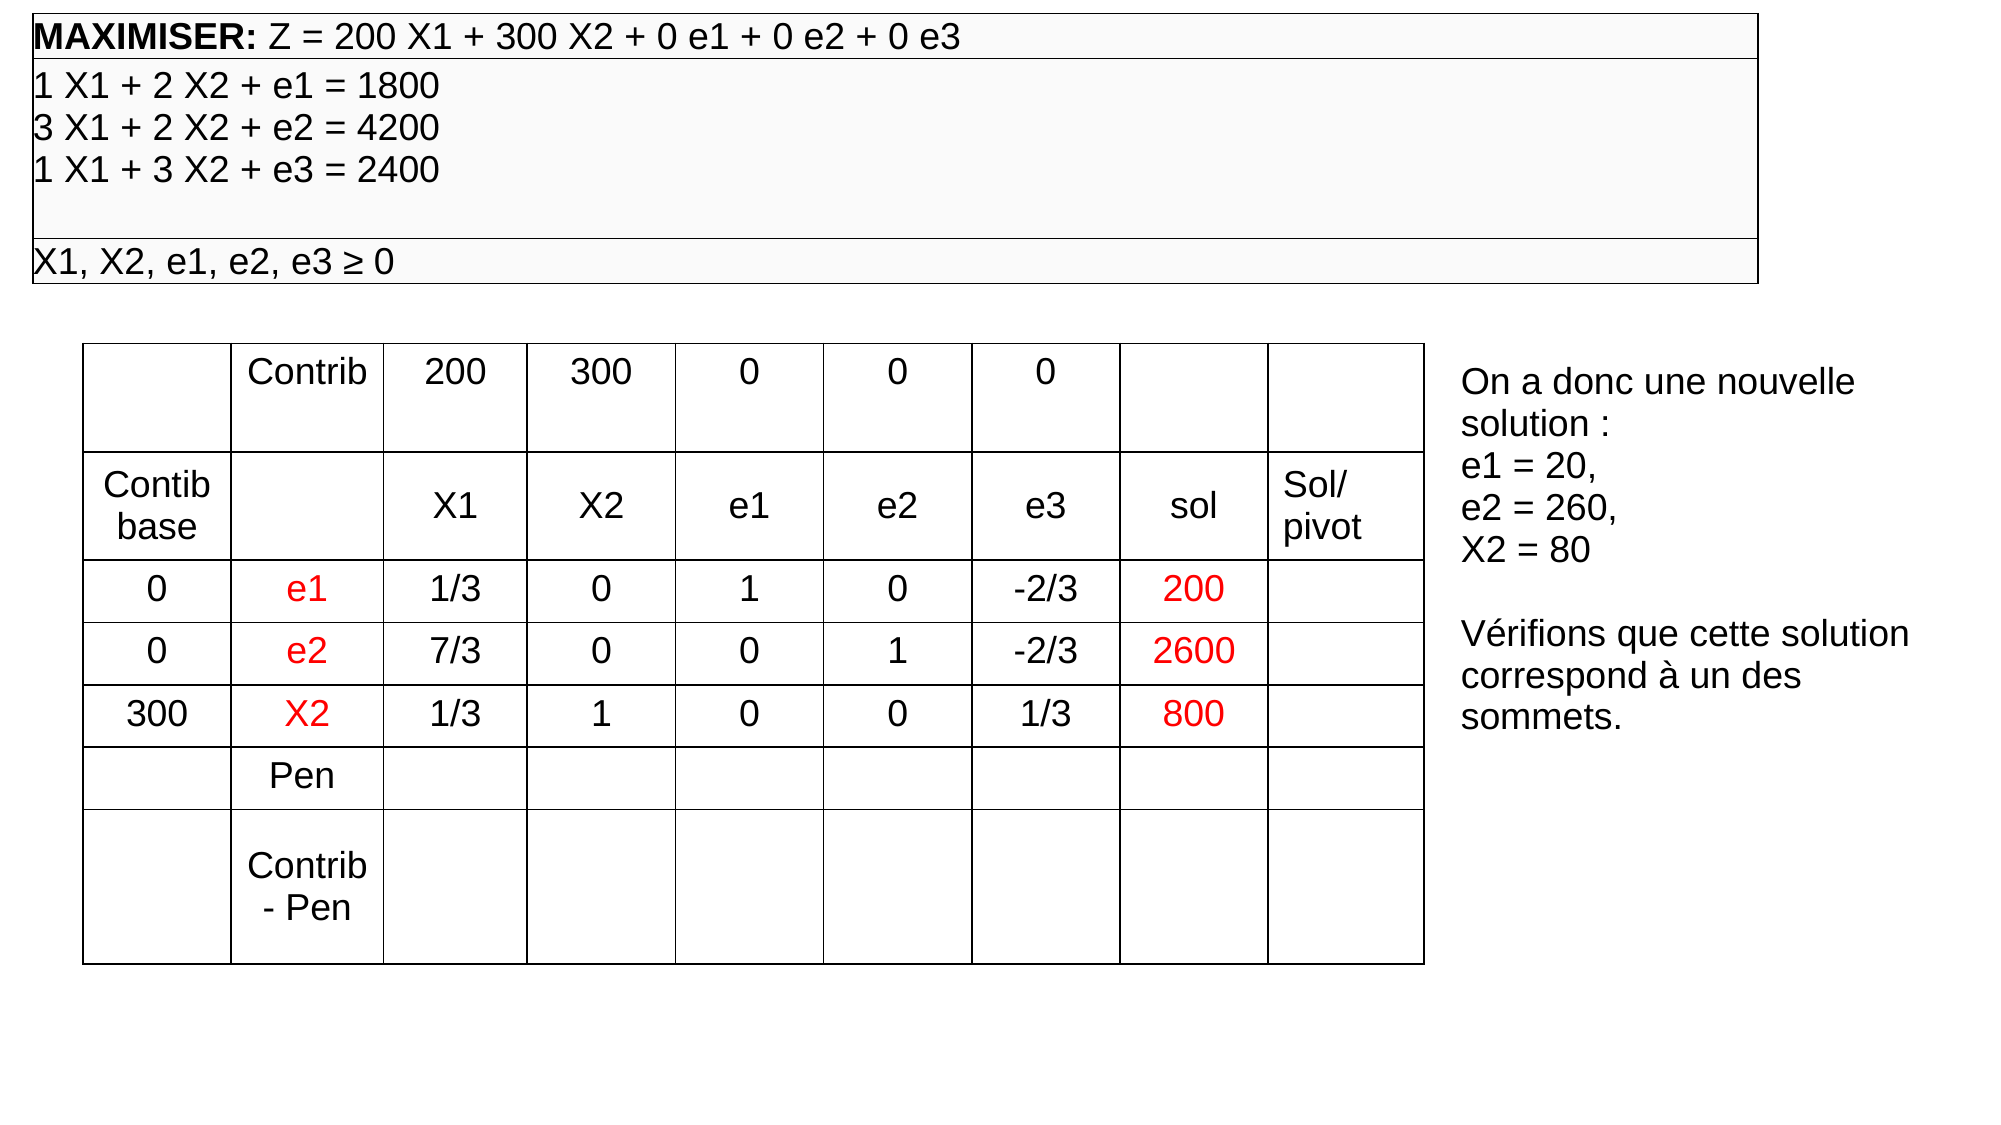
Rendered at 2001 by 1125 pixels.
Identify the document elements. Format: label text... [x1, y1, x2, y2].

table_header 0 [973, 344, 1119, 451]
table_cell 1/3 [384, 686, 526, 746]
table_cell 200 [1121, 561, 1267, 622]
table_cell e3 [973, 453, 1119, 559]
table_header Contrib [232, 344, 383, 451]
table_cell 1 [676, 561, 823, 622]
table_cell -2/3 [973, 561, 1119, 622]
table_cell X1 [384, 453, 526, 559]
table_cell e2 [824, 453, 971, 559]
table_cell 1 [824, 623, 971, 684]
table_header [1121, 344, 1267, 451]
table_cell 1/3 [973, 686, 1119, 746]
table_cell [973, 810, 1119, 963]
table_cell [1269, 686, 1423, 746]
table_cell X2 [232, 686, 383, 746]
table_cell [1269, 623, 1423, 684]
table_cell [84, 748, 230, 809]
table_cell 2600 [1121, 623, 1267, 684]
table_cell [824, 810, 971, 963]
table_cell 0 [528, 561, 675, 622]
table_cell Contib base [84, 453, 230, 559]
table_cell 1 [528, 686, 675, 746]
table_cell [384, 810, 526, 963]
table_cell [232, 453, 383, 559]
table_header 0 [824, 344, 971, 451]
table_cell 0 [676, 623, 823, 684]
table_cell 0 [528, 623, 675, 684]
table_cell [1121, 810, 1267, 963]
table_header MAXIMISER: Z = 200 X1 + 300 X2 + 0 e1 + 0 e2 + 0 e3 [34, 14, 1757, 58]
table_cell 0 [84, 561, 230, 622]
table_cell 7/3 [384, 623, 526, 684]
table_cell [1269, 561, 1423, 622]
table_cell [676, 810, 823, 963]
table_cell 0 [676, 686, 823, 746]
table_cell 0 [824, 561, 971, 622]
table_cell [1269, 810, 1423, 963]
table_cell Pen [232, 748, 383, 809]
text_box On a donc une nouvelle solution : e1 = 20, e2 = 260, X2 = 80 Vérifions que cette solution correspond à un des sommets. [1446, 352, 1988, 901]
table_cell Sol/pivot [1269, 453, 1423, 559]
table_cell e1 [232, 561, 383, 622]
table_cell 1/3 [384, 561, 526, 622]
table_cell [528, 810, 675, 963]
table_cell -2/3 [973, 623, 1119, 684]
table_cell 1 X1 + 2 X2 + e1 = 1800 3 X1 + 2 X2 + e2 = 4200 1 X1 + 3 X2 + e3 = 2400 [34, 59, 1757, 238]
table_header 200 [384, 344, 526, 451]
table_cell [84, 810, 230, 963]
table_cell e2 [232, 623, 383, 684]
table_cell X2 [528, 453, 675, 559]
table_cell 0 [824, 686, 971, 746]
table_cell [973, 748, 1119, 809]
table_cell sol [1121, 453, 1267, 559]
table_cell e1 [676, 453, 823, 559]
table_cell [528, 748, 675, 809]
table_cell 0 [84, 623, 230, 684]
table_cell [1269, 748, 1423, 809]
table_cell 800 [1121, 686, 1267, 746]
table_header 300 [528, 344, 675, 451]
table_cell [384, 748, 526, 809]
table_cell [824, 748, 971, 809]
table_header [1269, 344, 1423, 451]
table_cell [676, 748, 823, 809]
table_header 0 [676, 344, 823, 451]
table_cell 300 [84, 686, 230, 746]
table_cell [1121, 748, 1267, 809]
table_cell Contrib - Pen [232, 810, 383, 963]
table_header [84, 344, 230, 451]
table_cell X1, X2, e1, e2, e3 ≥ 0 [34, 239, 1757, 283]
